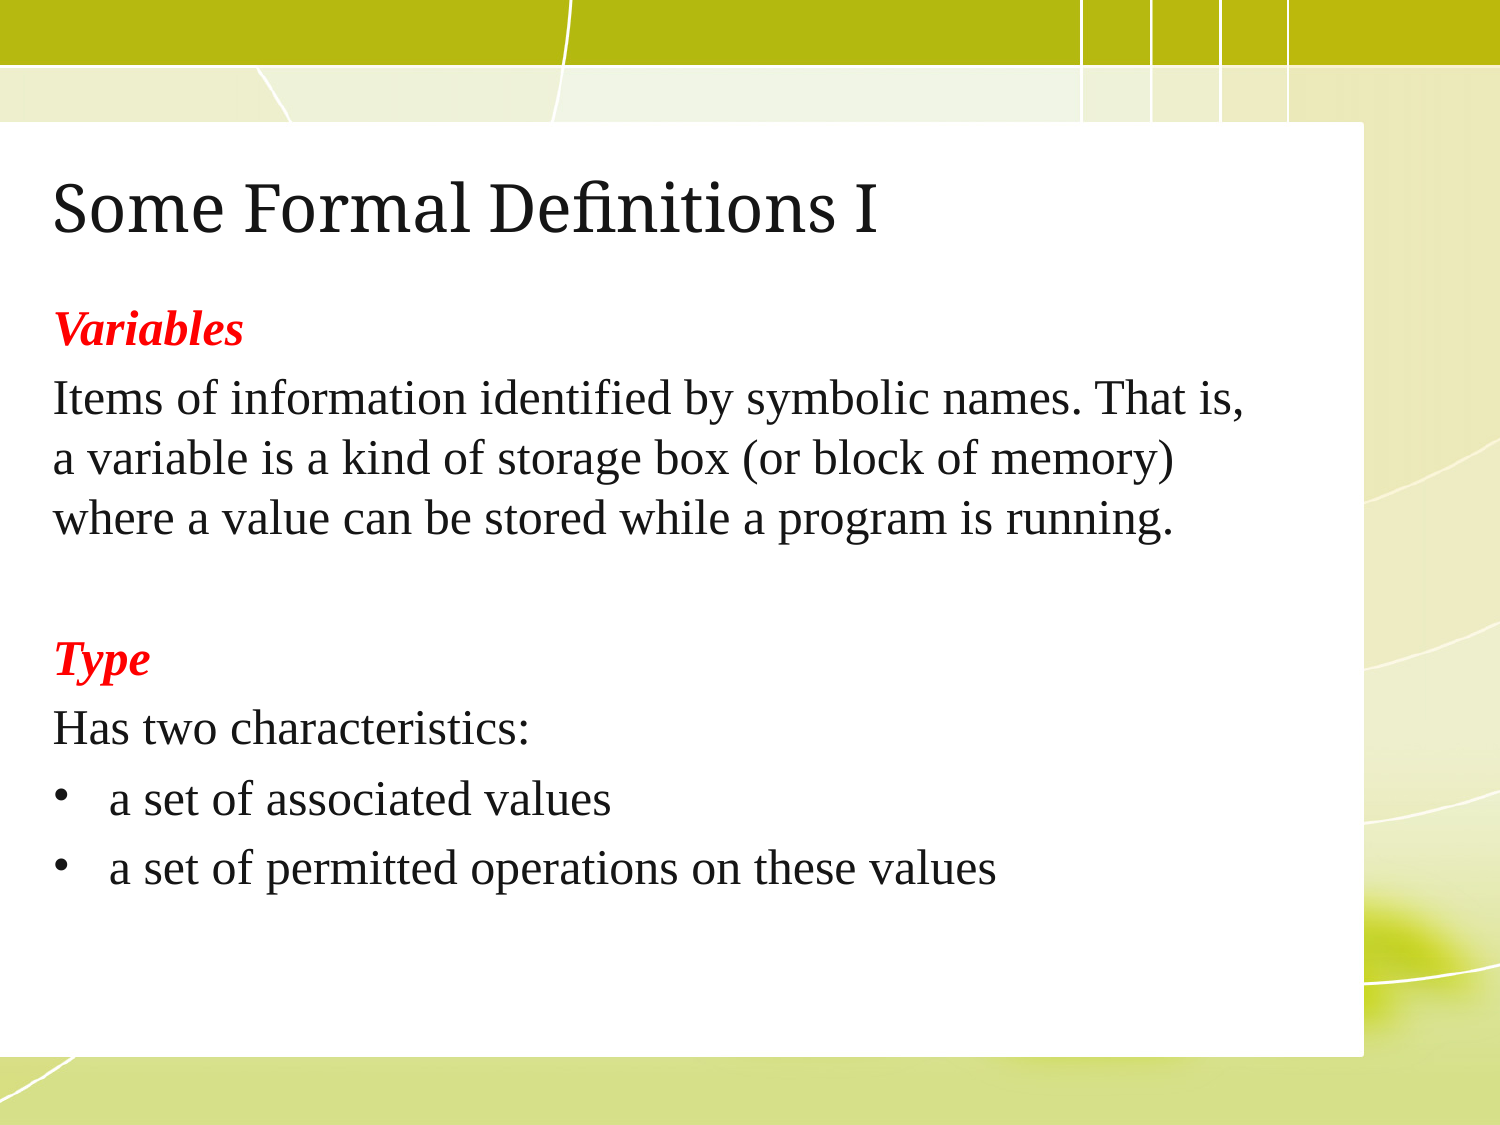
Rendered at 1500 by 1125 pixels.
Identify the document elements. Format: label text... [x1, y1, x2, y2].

title Some Formal Definitions I [37, 137, 1288, 275]
picture [0, 0, 1500, 1125]
list Variables Items of information identified by symbolic names. That is, a variable is a kind of storage box (or block of memory) where a value can be stored while a program is running. Type Has two characteristics: a set of associated values a set of permitted operations on these values [37, 287, 1288, 1038]
